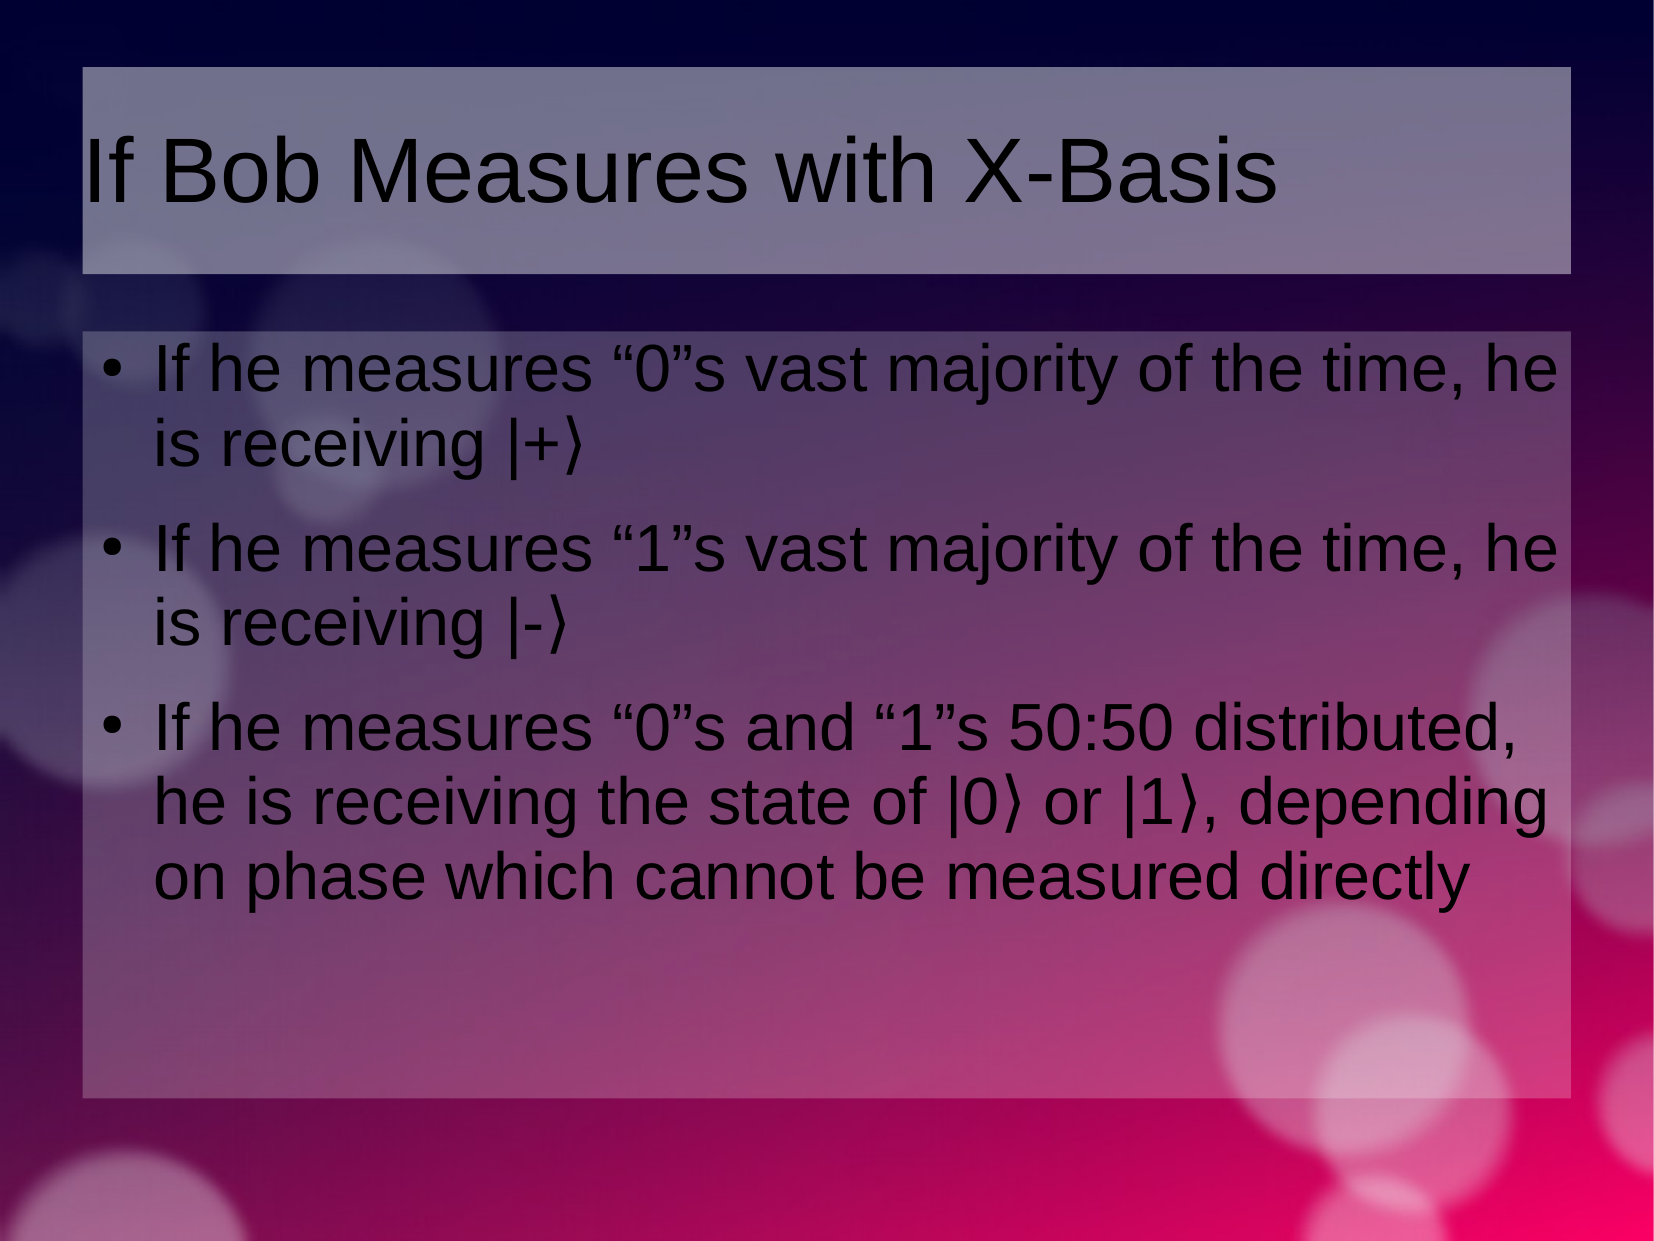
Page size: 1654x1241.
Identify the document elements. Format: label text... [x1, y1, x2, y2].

picture [0, 0, 1654, 1241]
title If Bob Measures with X-Basis [82, 67, 1571, 275]
list If he measures “0”s vast majority of the time, he is receiving |+⟩ If he measures “1”s vast majority of the time, he is receiving |-⟩ If he measures “0”s and “1”s 50:50 distributed, he is receiving the state of |0⟩ or |1⟩, depending on phase which cannot be measured directly [82, 331, 1571, 1099]
